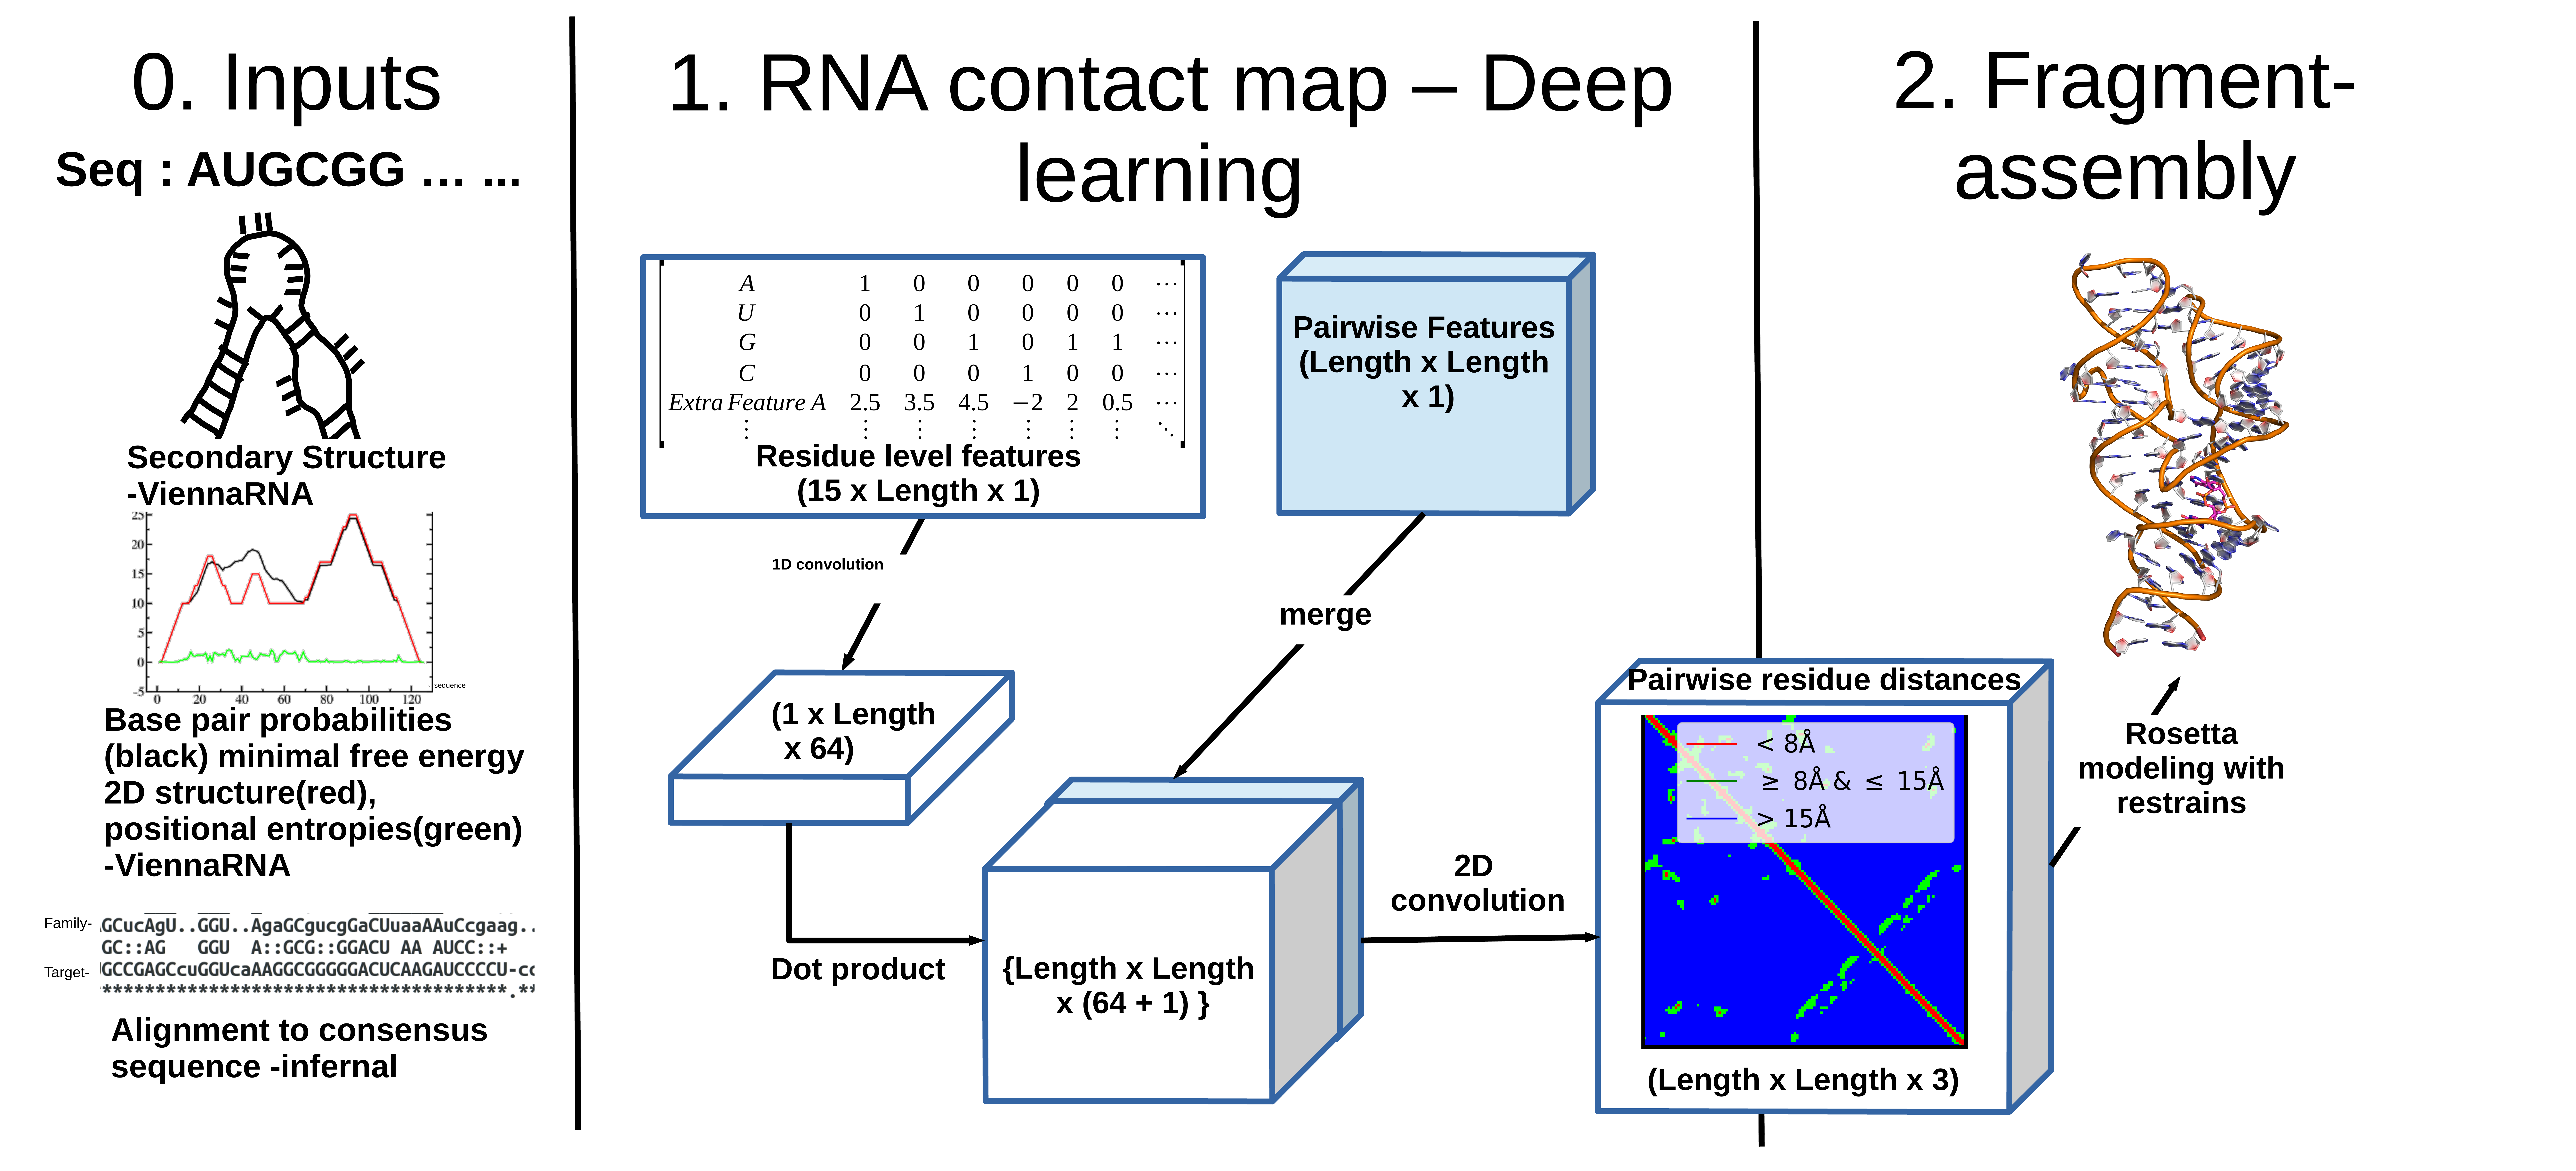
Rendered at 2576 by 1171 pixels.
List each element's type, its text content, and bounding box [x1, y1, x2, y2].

text_box Pairwise residue distances [1590, 661, 2059, 710]
text_box (Length x Length x 3) [1598, 710, 2010, 1112]
title Secondary Structure -ViennaRNA [127, 439, 465, 512]
text_box Pairwise Features (Length x Length x 1) [1279, 279, 1569, 514]
picture [1634, 715, 1975, 1057]
text_box Seq : AUGCGG … ... [52, 141, 577, 203]
text_box (1 x Length x 64) [671, 777, 908, 823]
picture [1937, 222, 2424, 676]
title Base pair probabilities (black) minimal free energy 2D structure(red), positional entropies(green) -ViennaRNA [104, 701, 539, 883]
title 2. Fragment- assembly [1745, 28, 2505, 222]
text_box merge [1189, 595, 1462, 644]
text_box Family- Target- [41, 913, 101, 989]
title 1. RNA contact map – Deep learning [601, 28, 1741, 228]
picture [132, 512, 433, 724]
text_box [1047, 804, 1050, 806]
title 0. Inputs [25, 17, 549, 146]
text_box Residue level features (15 x Length x 1) [643, 257, 1203, 516]
text_box → sequence [419, 677, 525, 707]
text_box 2D convolution [1380, 847, 1577, 934]
title Alignment to consensus sequence -infernal [111, 1012, 493, 1089]
text_box {Length x Length x (64 + 1) } [985, 869, 1272, 1102]
text_box Rosetta modeling with restrains [2064, 715, 2299, 827]
text_box [1335, 780, 1361, 1039]
text_box 1D convolution [769, 554, 1042, 604]
text_box Dot product [760, 950, 957, 1038]
picture [100, 913, 535, 1012]
